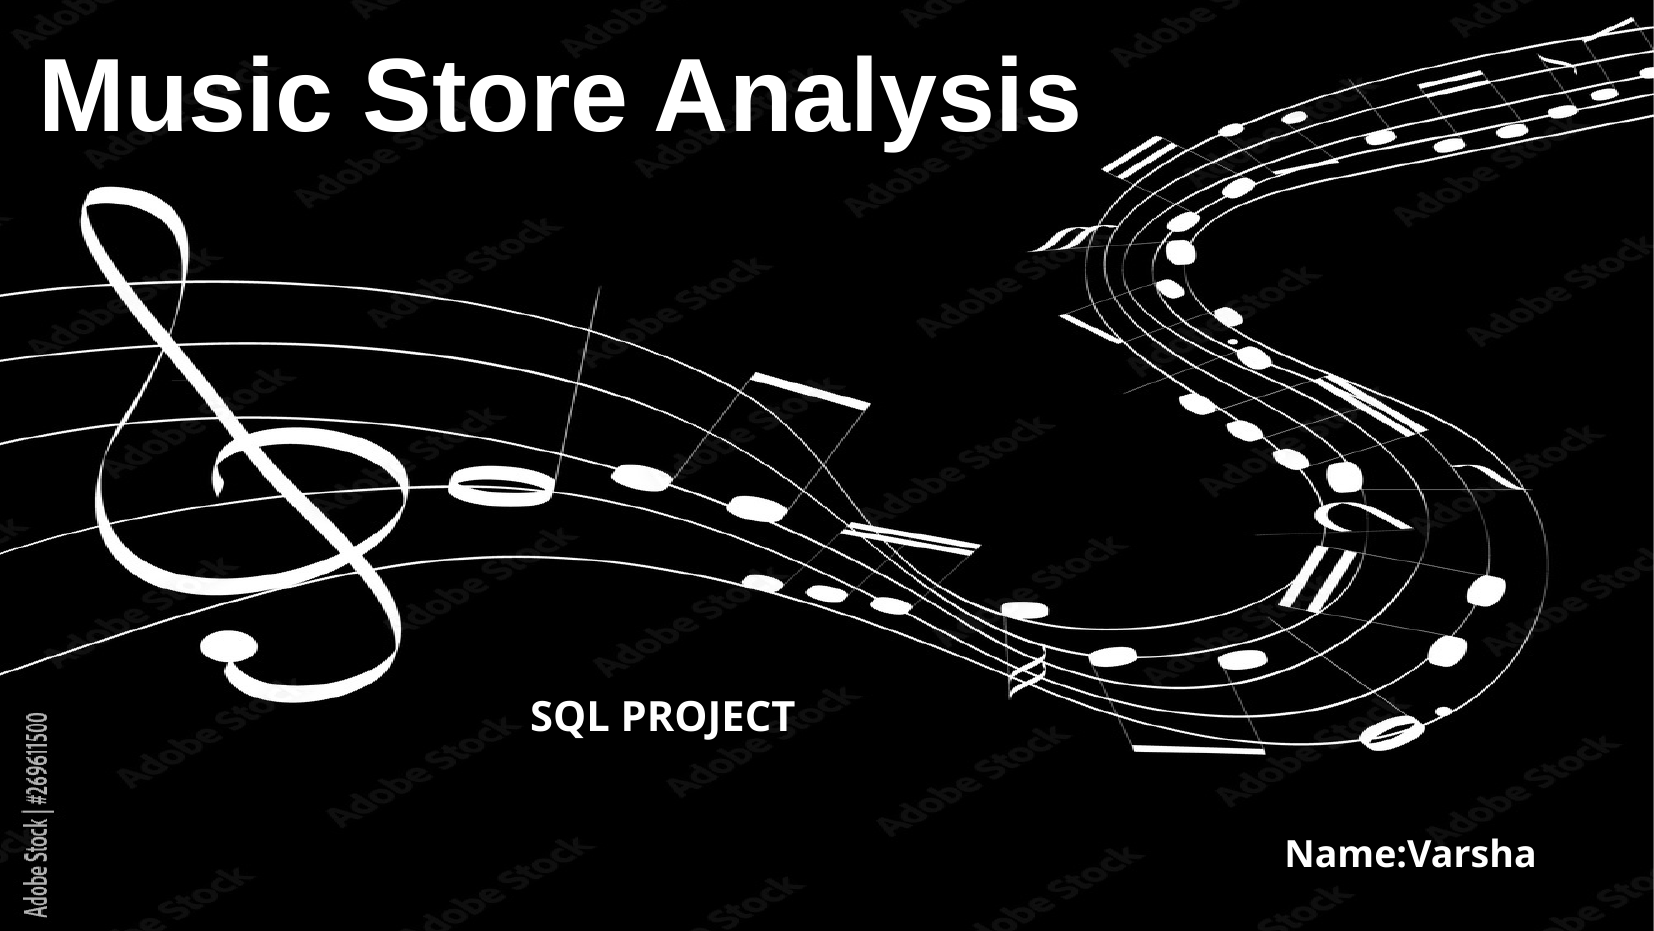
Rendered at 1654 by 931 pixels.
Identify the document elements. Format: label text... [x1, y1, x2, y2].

picture [0, 0, 1654, 931]
text_box Music Store Analysis [0, 29, 1152, 178]
text_box SQL PROJECT [472, 679, 945, 750]
text_box Name:Varsha [1269, 820, 1595, 873]
